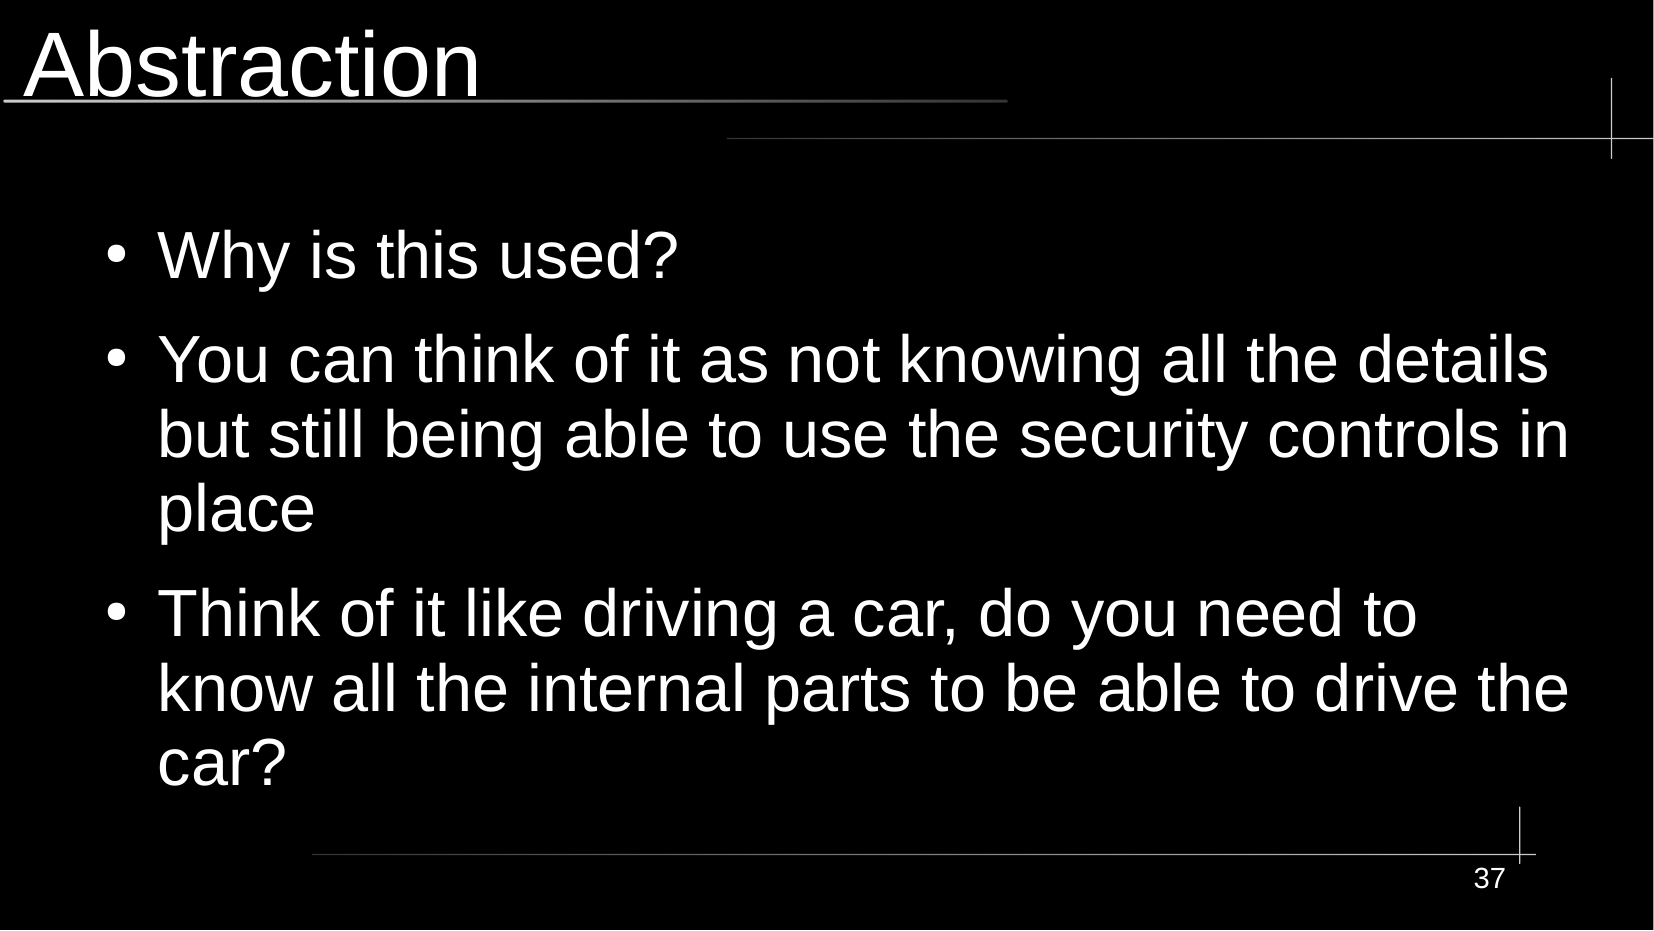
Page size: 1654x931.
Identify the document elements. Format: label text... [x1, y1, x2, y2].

list Why is this used? You can think of it as not knowing all the details but still being able to use the security controls in place Think of it like driving a car, do you need to know all the internal parts to be able to drive the car? [86, 217, 1576, 901]
title Abstraction [23, 11, 1589, 119]
